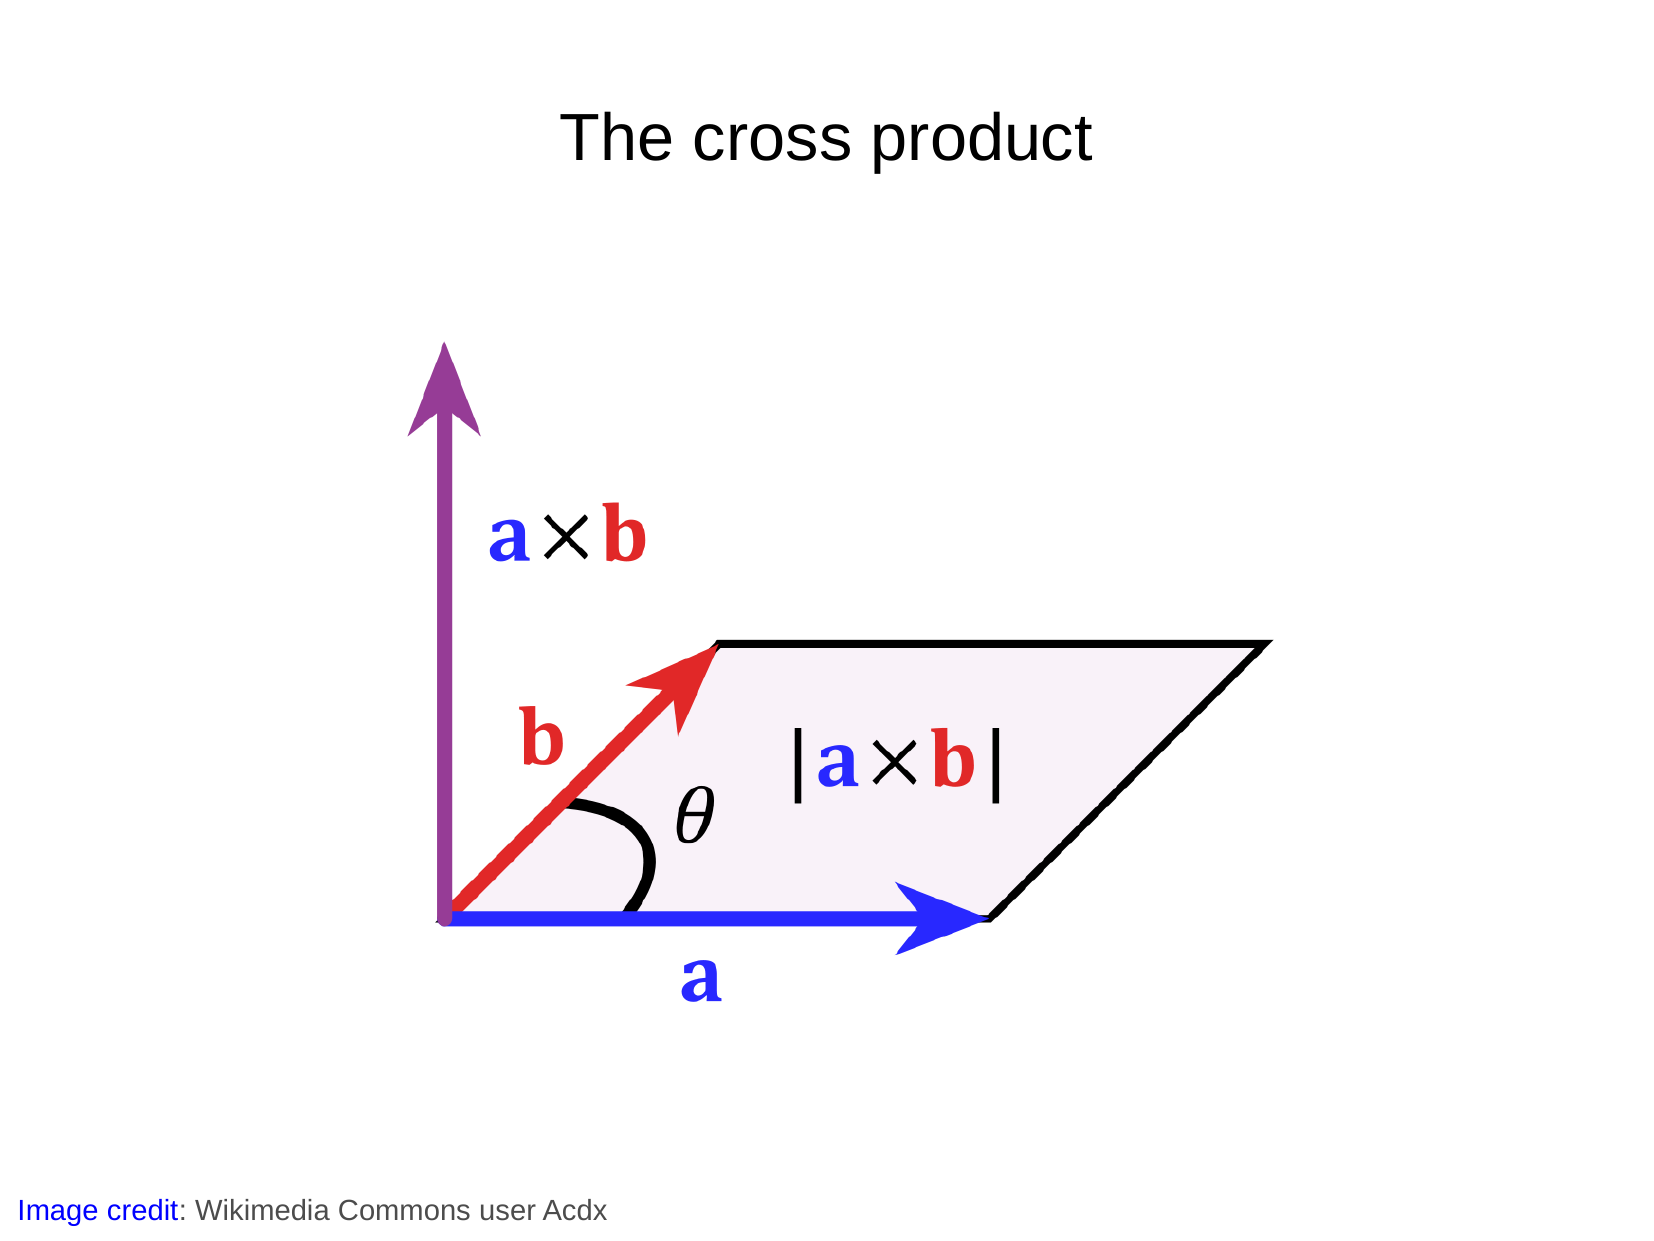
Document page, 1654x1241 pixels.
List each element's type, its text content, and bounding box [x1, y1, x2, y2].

picture [369, 288, 1317, 1029]
subtitle The cross product [82, 49, 1571, 226]
text_box Image credit: Wikimedia Commons user Acdx [2, 1186, 1163, 1234]
